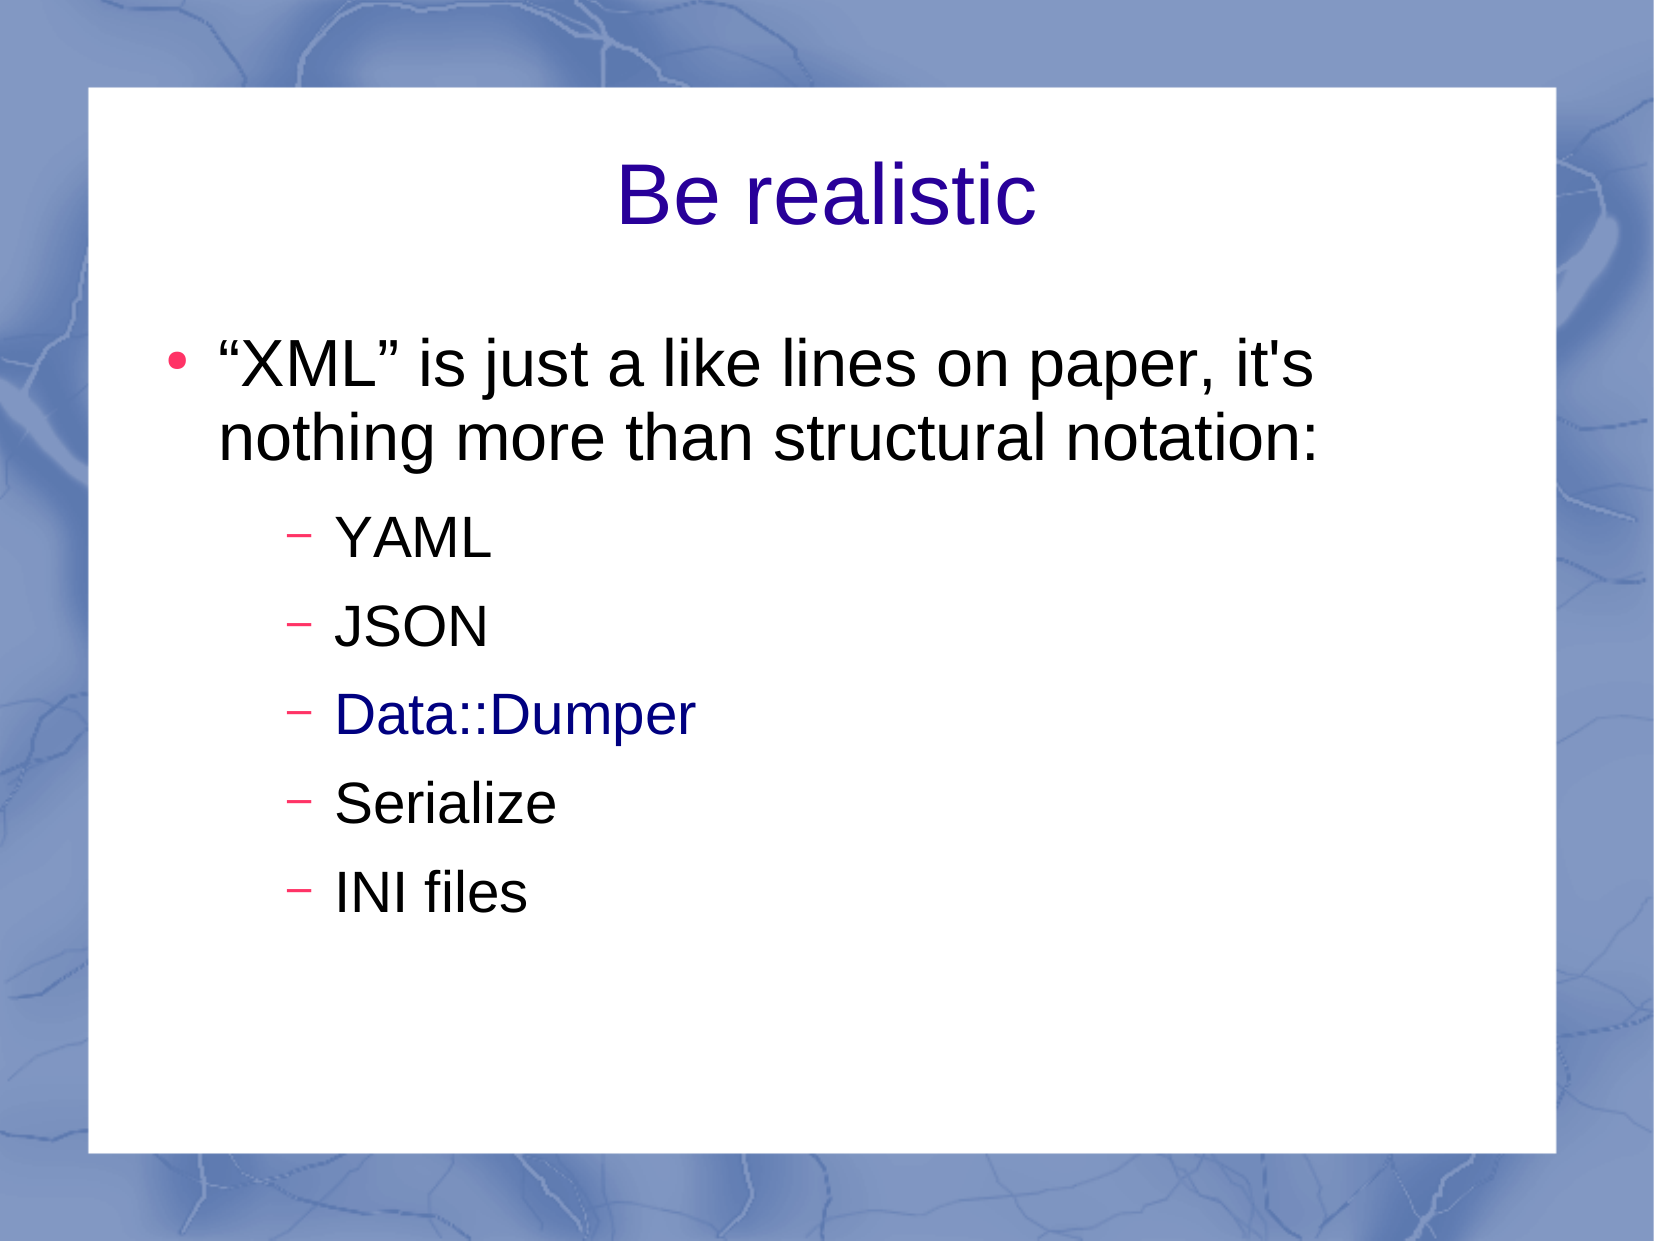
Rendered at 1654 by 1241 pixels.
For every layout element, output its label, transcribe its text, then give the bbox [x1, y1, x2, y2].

picture [0, 0, 1654, 1241]
title Be realistic [118, 90, 1536, 298]
list “XML” is just a like lines on paper, it's nothing more than structural notation: YAML JSON Data::Dumper Serialize INI files [147, 325, 1506, 1232]
